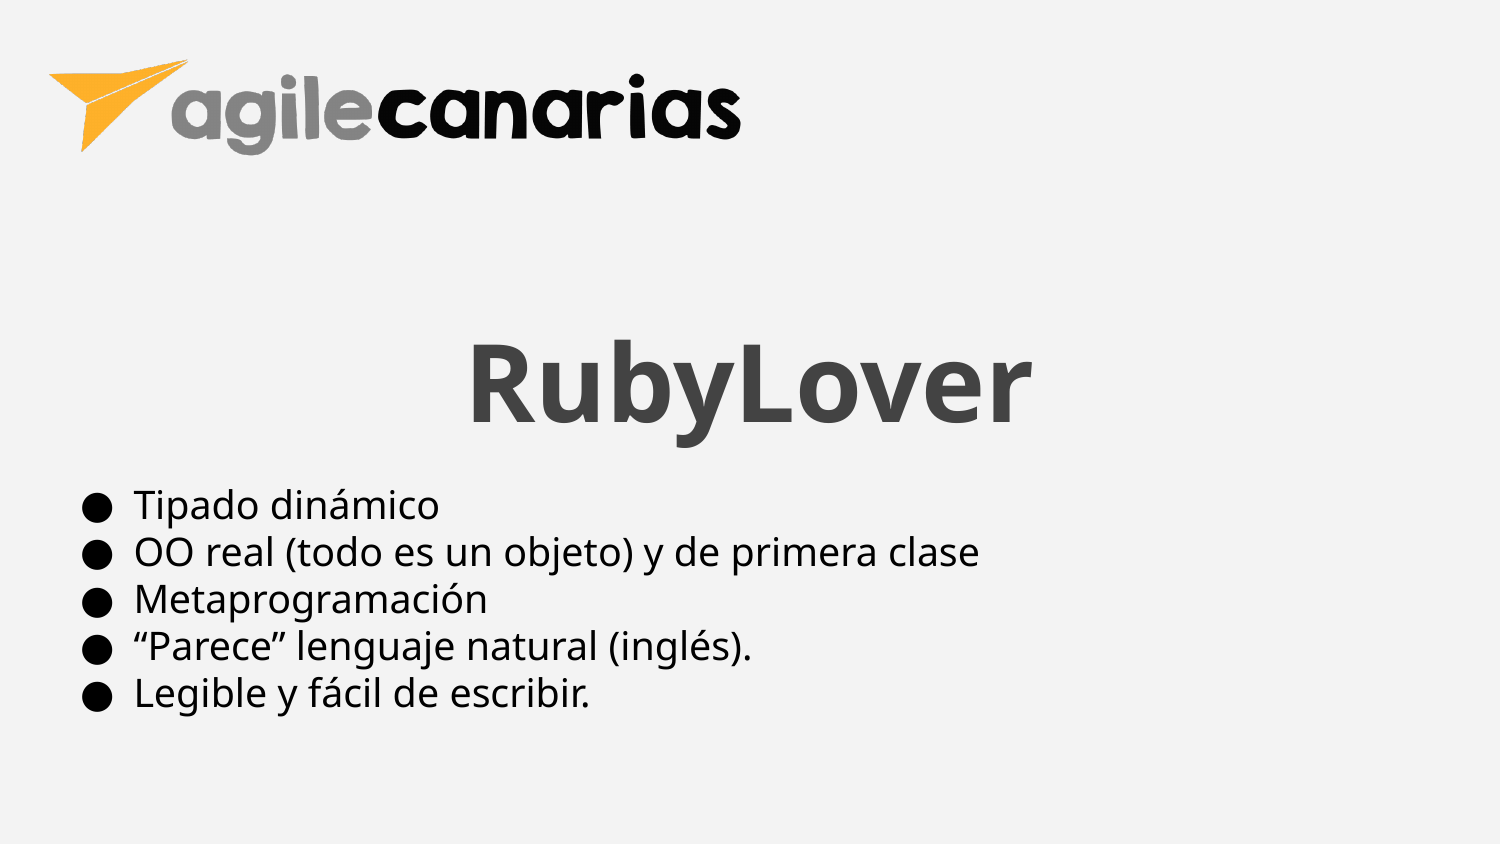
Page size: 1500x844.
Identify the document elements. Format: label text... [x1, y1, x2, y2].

picture [24, 35, 762, 182]
title RubyLover [51, 254, 1449, 460]
subtitle Tipado dinámico OO real (todo es un objeto) y de primera clase Metaprogramación “Parece” lenguaje natural (inglés). Legible y fácil de escribir. [51, 464, 1449, 734]
